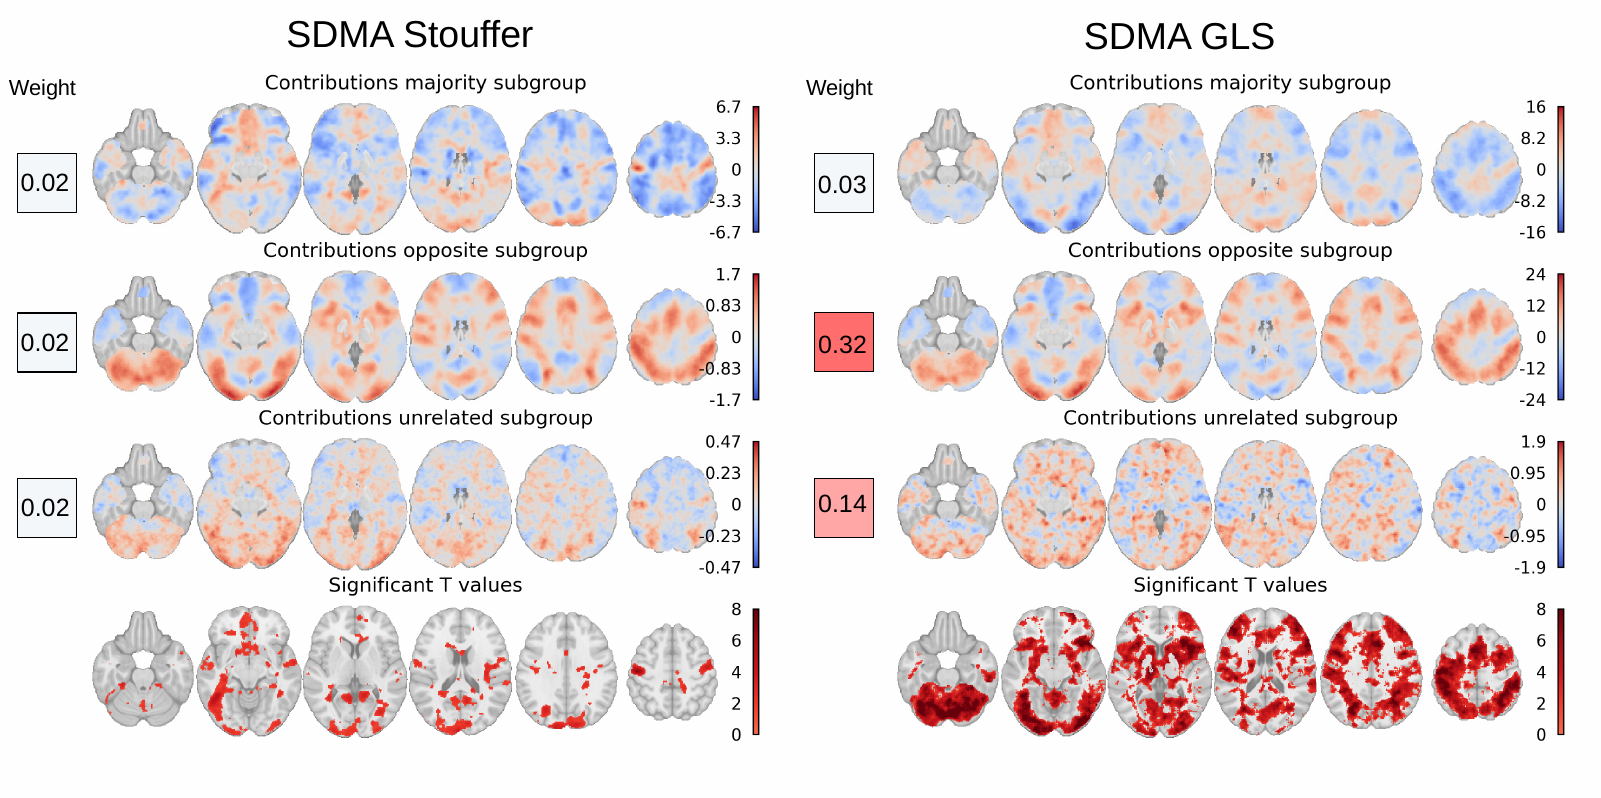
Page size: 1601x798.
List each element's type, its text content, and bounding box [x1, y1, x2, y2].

picture [0, 0, 1601, 798]
text_box Weight [0, 67, 101, 116]
text_box [17, 478, 77, 486]
text_box SDMA Stouffer [271, 5, 656, 66]
text_box SDMA GLS [1068, 8, 1453, 68]
text_box [17, 312, 77, 321]
text_box 0.32 [803, 323, 886, 376]
text_box 0.02 [6, 486, 89, 539]
text_box 0.02 [5, 321, 89, 374]
text_box [814, 478, 874, 482]
text_box 0.14 [803, 482, 886, 535]
text_box Weight [791, 67, 898, 116]
text_box [17, 153, 77, 161]
text_box 0.02 [5, 161, 89, 214]
text_box 0.03 [803, 163, 886, 216]
text_box [814, 312, 874, 323]
text_box [814, 153, 874, 163]
